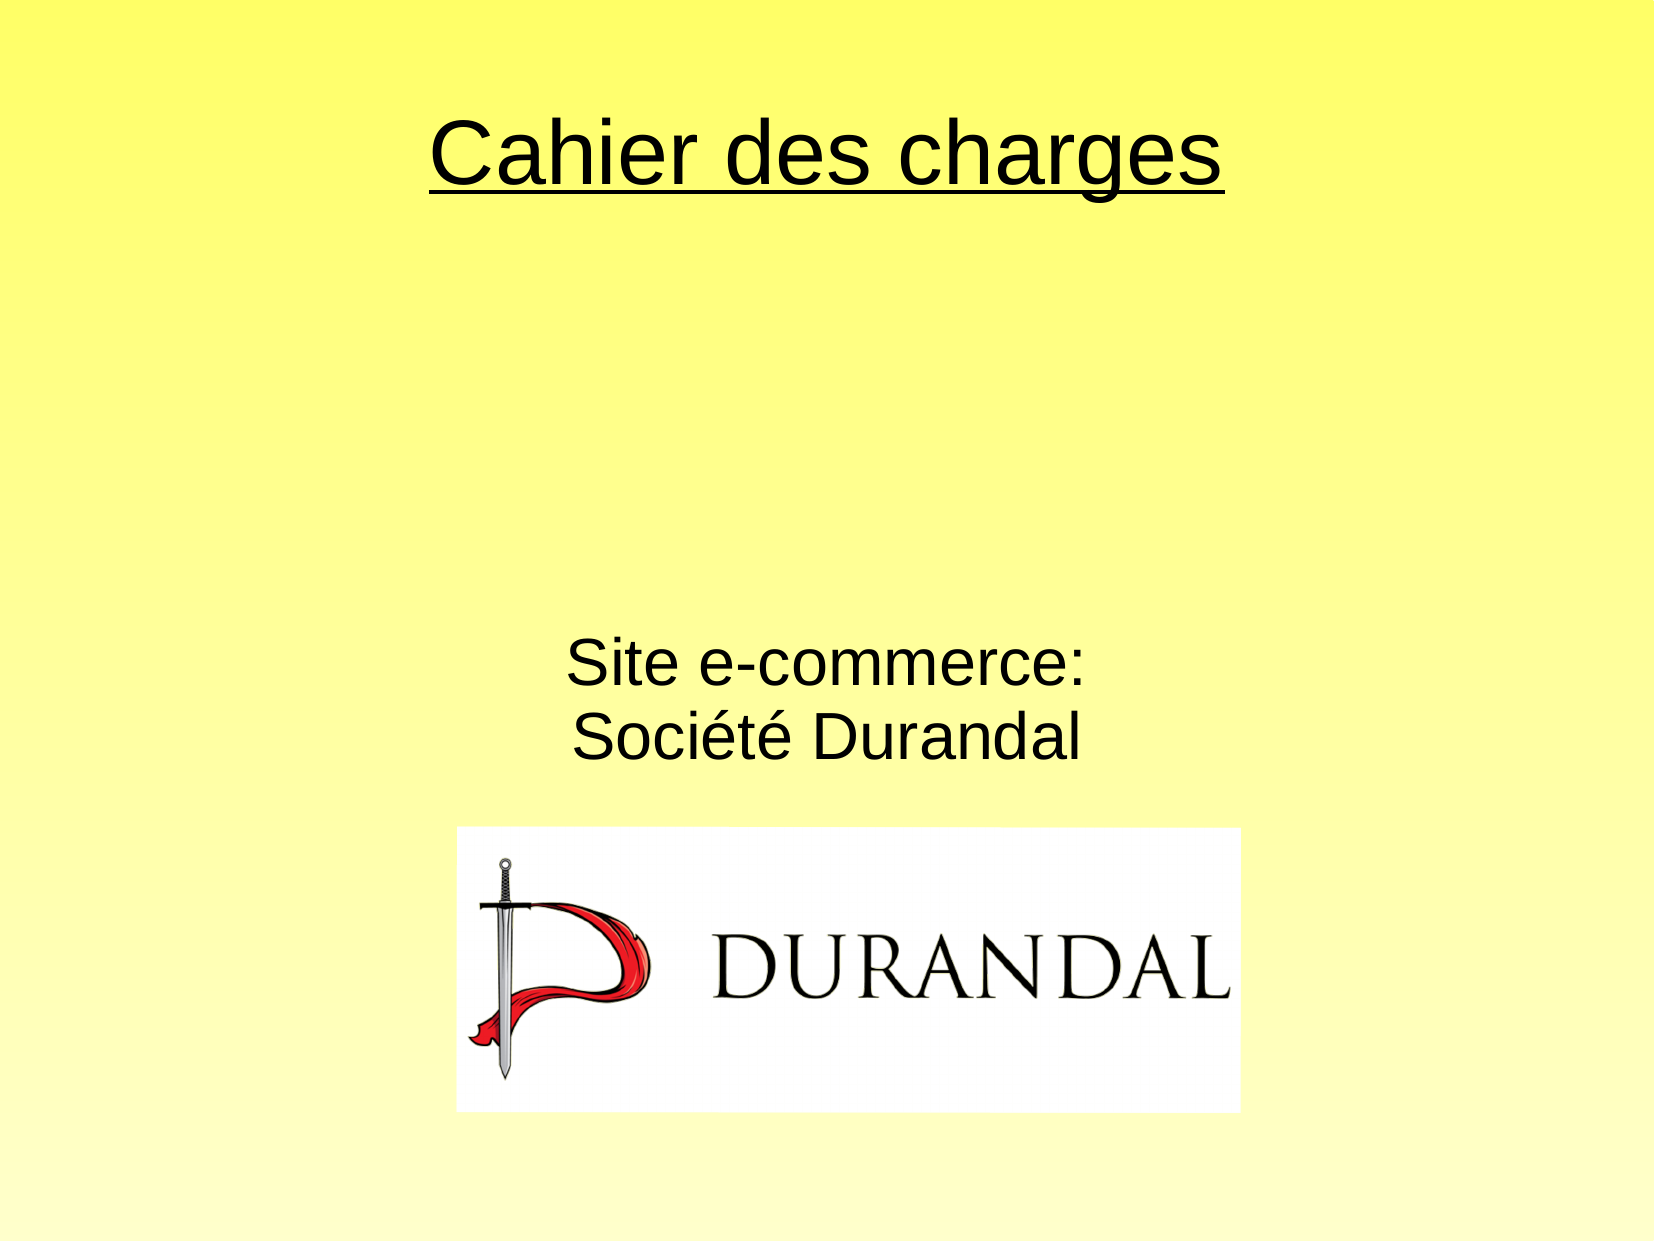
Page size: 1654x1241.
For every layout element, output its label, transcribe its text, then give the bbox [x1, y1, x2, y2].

subtitle Site e-commerce: Société Durandal [82, 290, 1571, 1109]
title Cahier des charges [82, 49, 1571, 257]
picture [456, 826, 1241, 1113]
